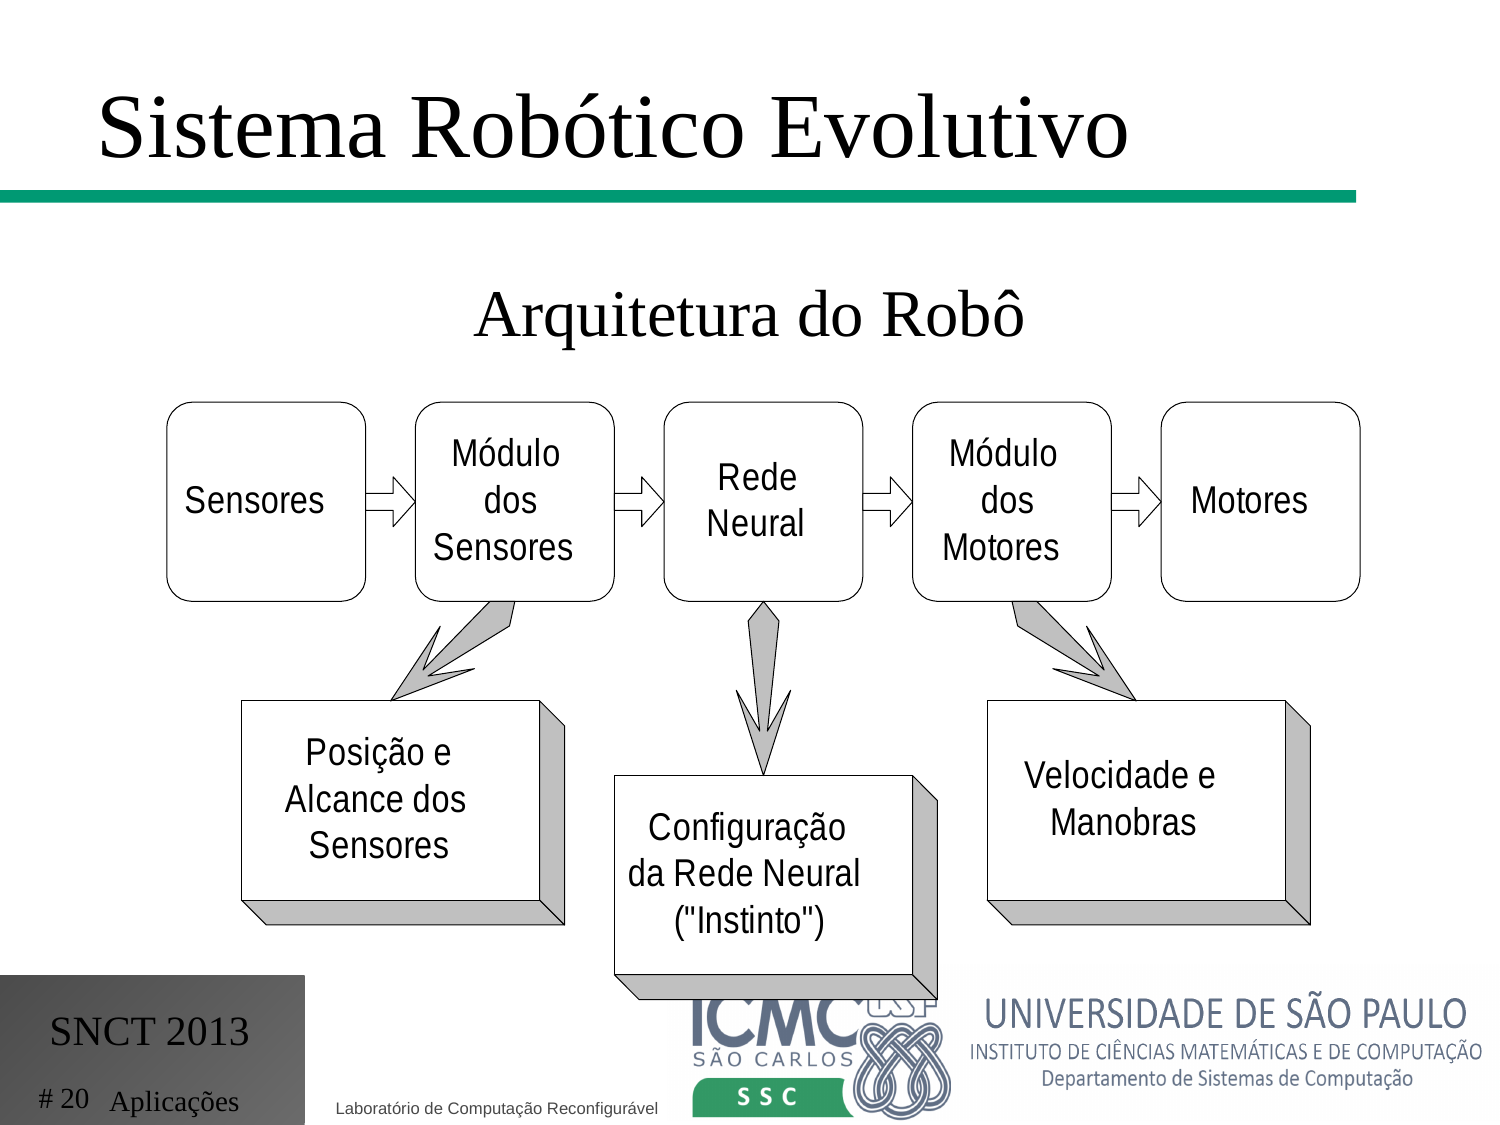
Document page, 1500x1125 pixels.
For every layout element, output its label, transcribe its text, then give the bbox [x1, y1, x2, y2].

text_box Aplicações [94, 1074, 255, 1125]
text_box Sistema Robótico Evolutivo [81, 0, 1357, 242]
picture [162, 397, 1500, 1121]
text_box Arquitetura do Robô [74, 262, 1425, 1005]
slide_number # <number> [23, 1071, 164, 1119]
